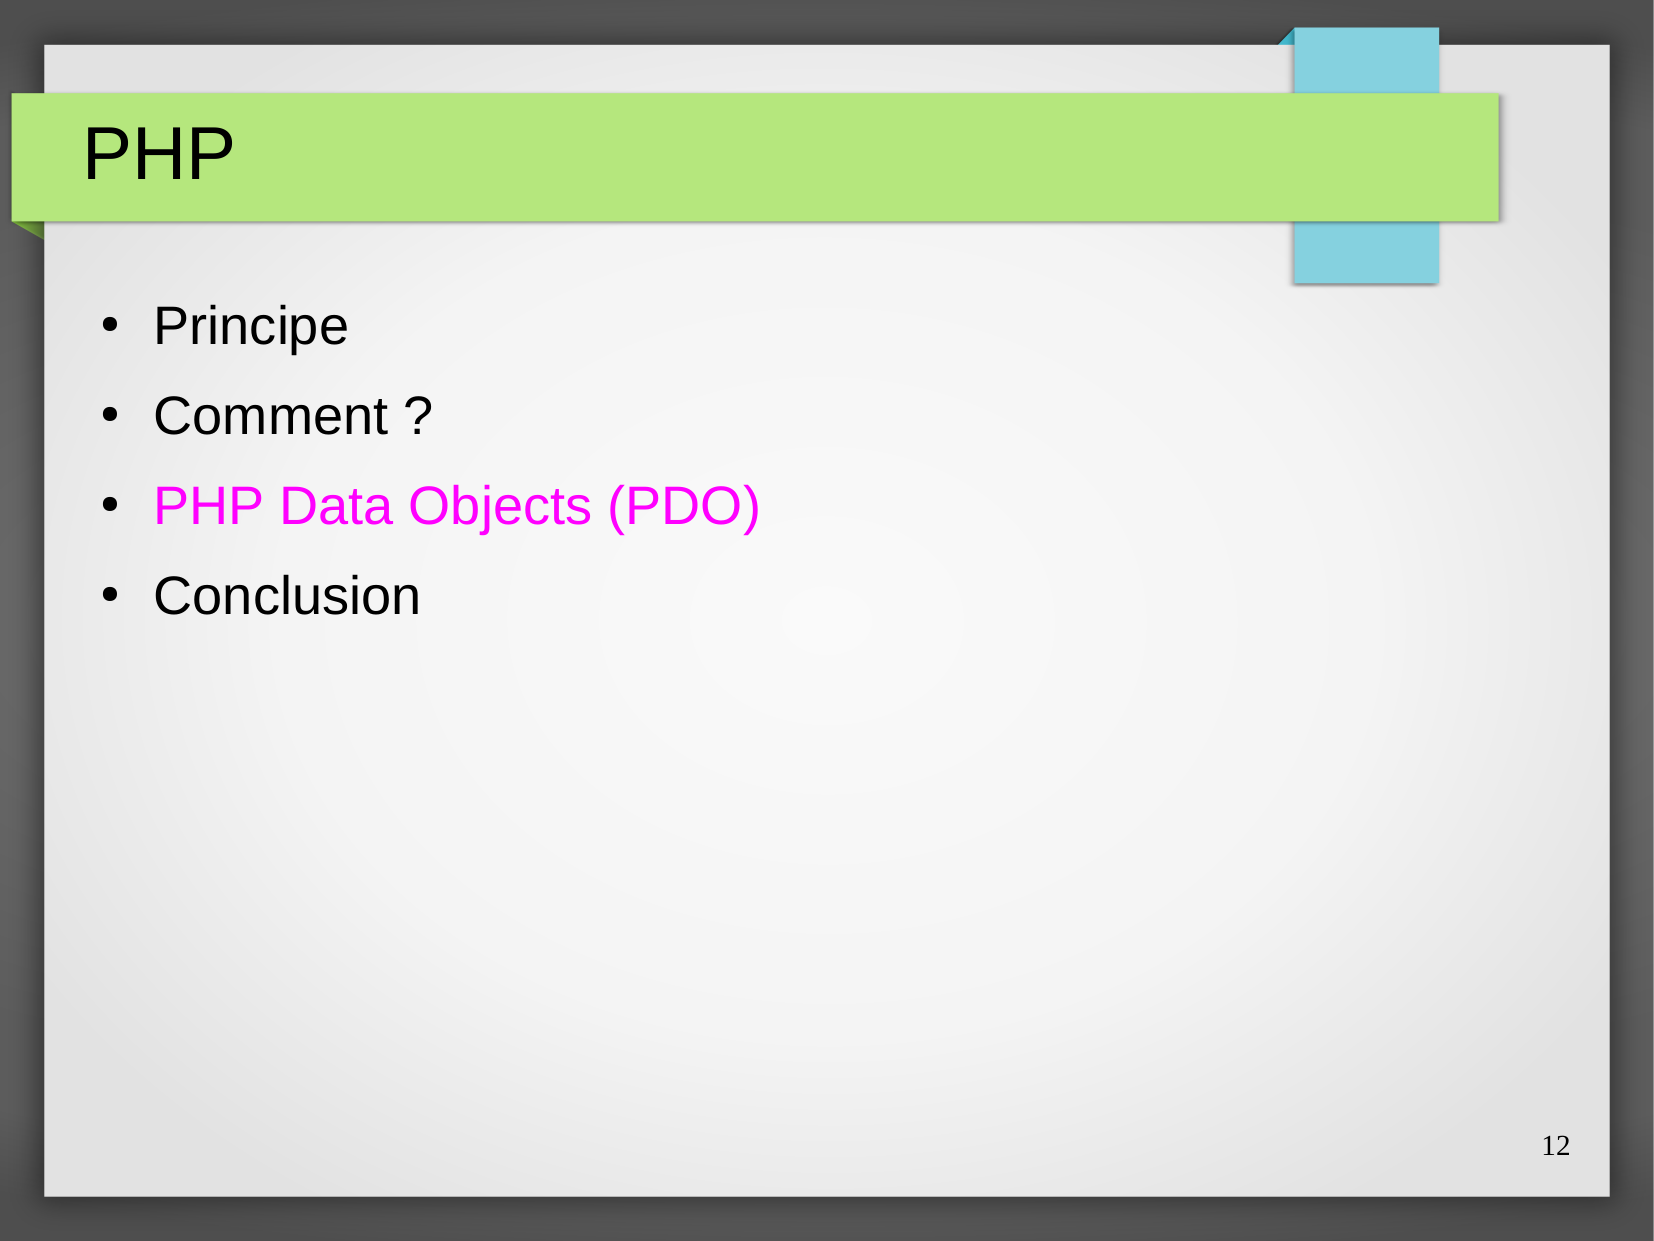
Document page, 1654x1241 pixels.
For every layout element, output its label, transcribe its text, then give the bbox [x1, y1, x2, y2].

list Principe Comment ? PHP Data Objects (PDO) Conclusion [82, 295, 1571, 1015]
picture [0, 0, 1654, 1241]
title PHP [82, 94, 1264, 213]
